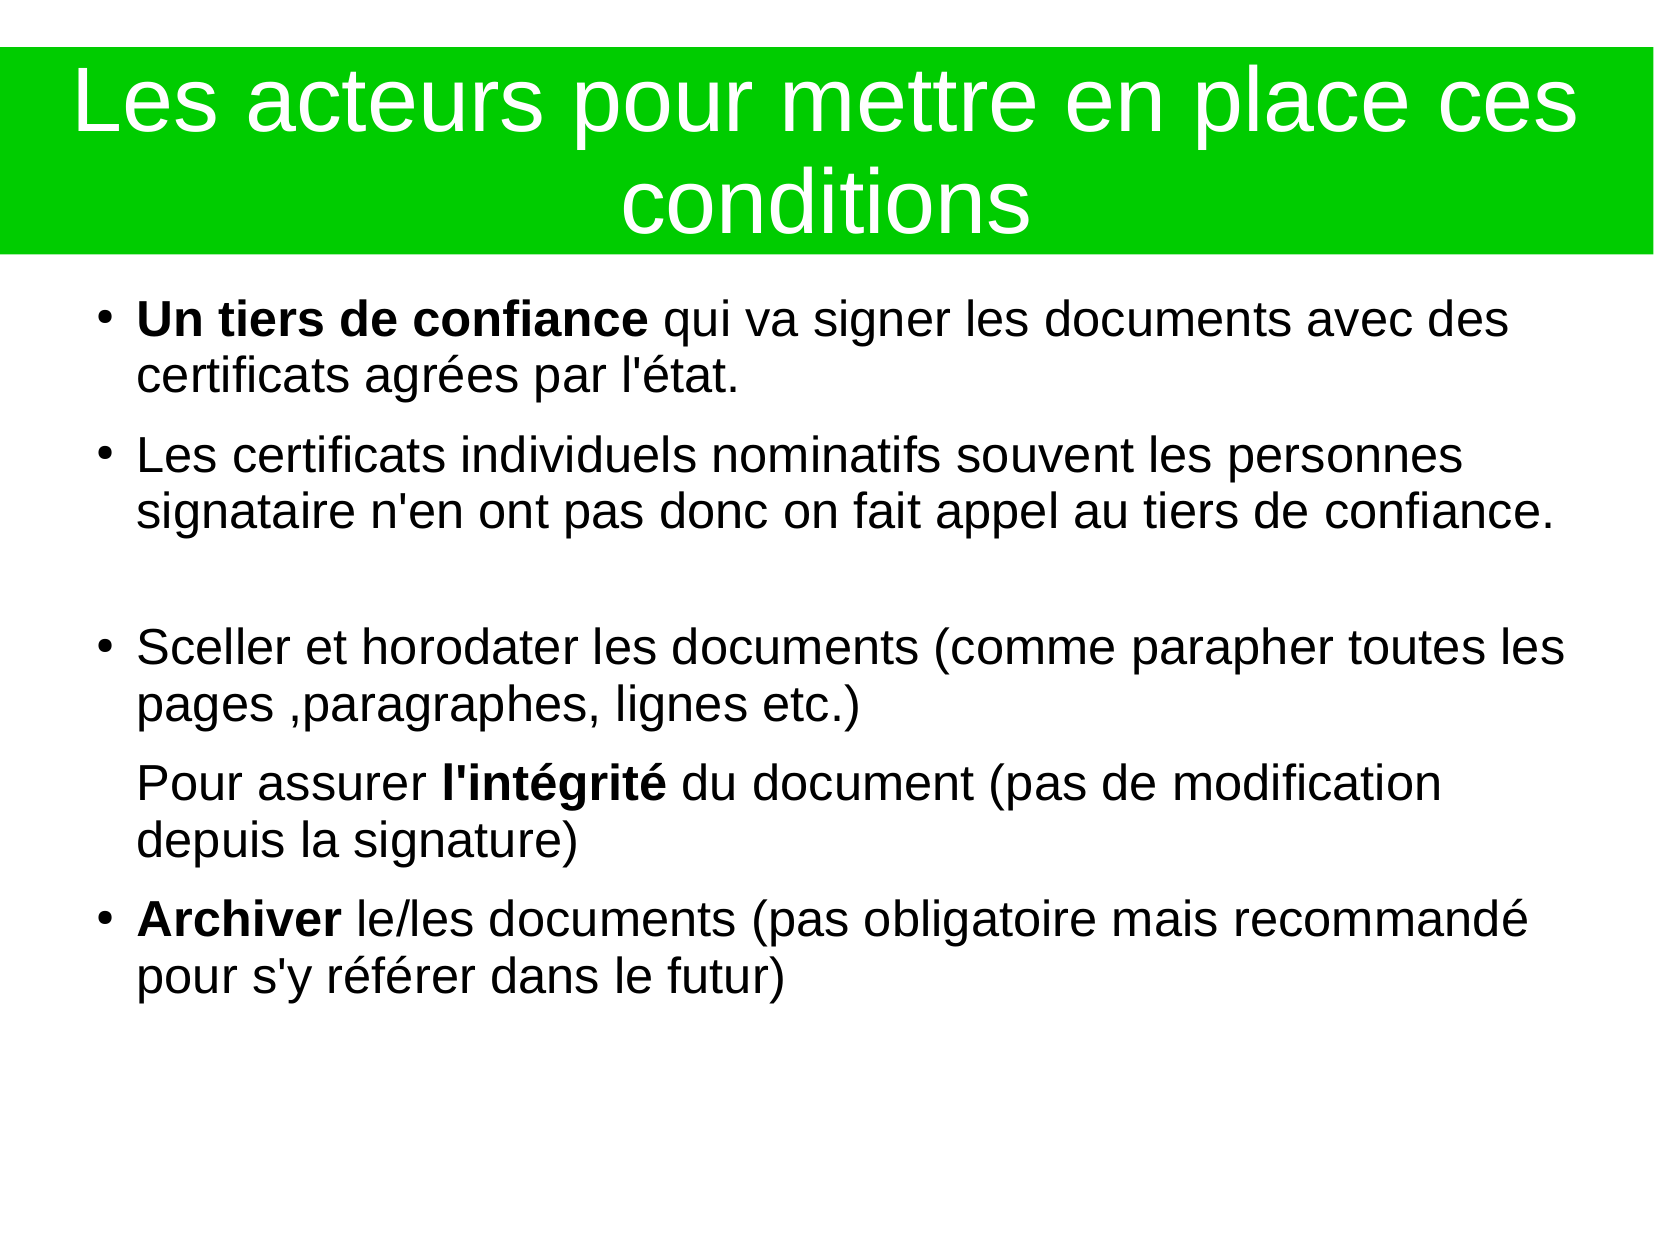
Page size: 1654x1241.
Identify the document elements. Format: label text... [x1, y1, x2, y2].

title Les acteurs pour mettre en place ces conditions [0, 47, 1654, 255]
list Un tiers de confiance qui va signer les documents avec des certificats agrées par l'état. Les certificats individuels nominatifs souvent les personnes signataire n'en ont pas donc on fait appel au tiers de confiance. Sceller et horodater les documents (comme parapher toutes les pages ,paragraphes, lignes etc.) Pour assurer l'intégrité du document (pas de modification depuis la signature) Archiver le/les documents (pas obligatoire mais recommandé pour s'y référer dans le futur) [82, 290, 1571, 1010]
